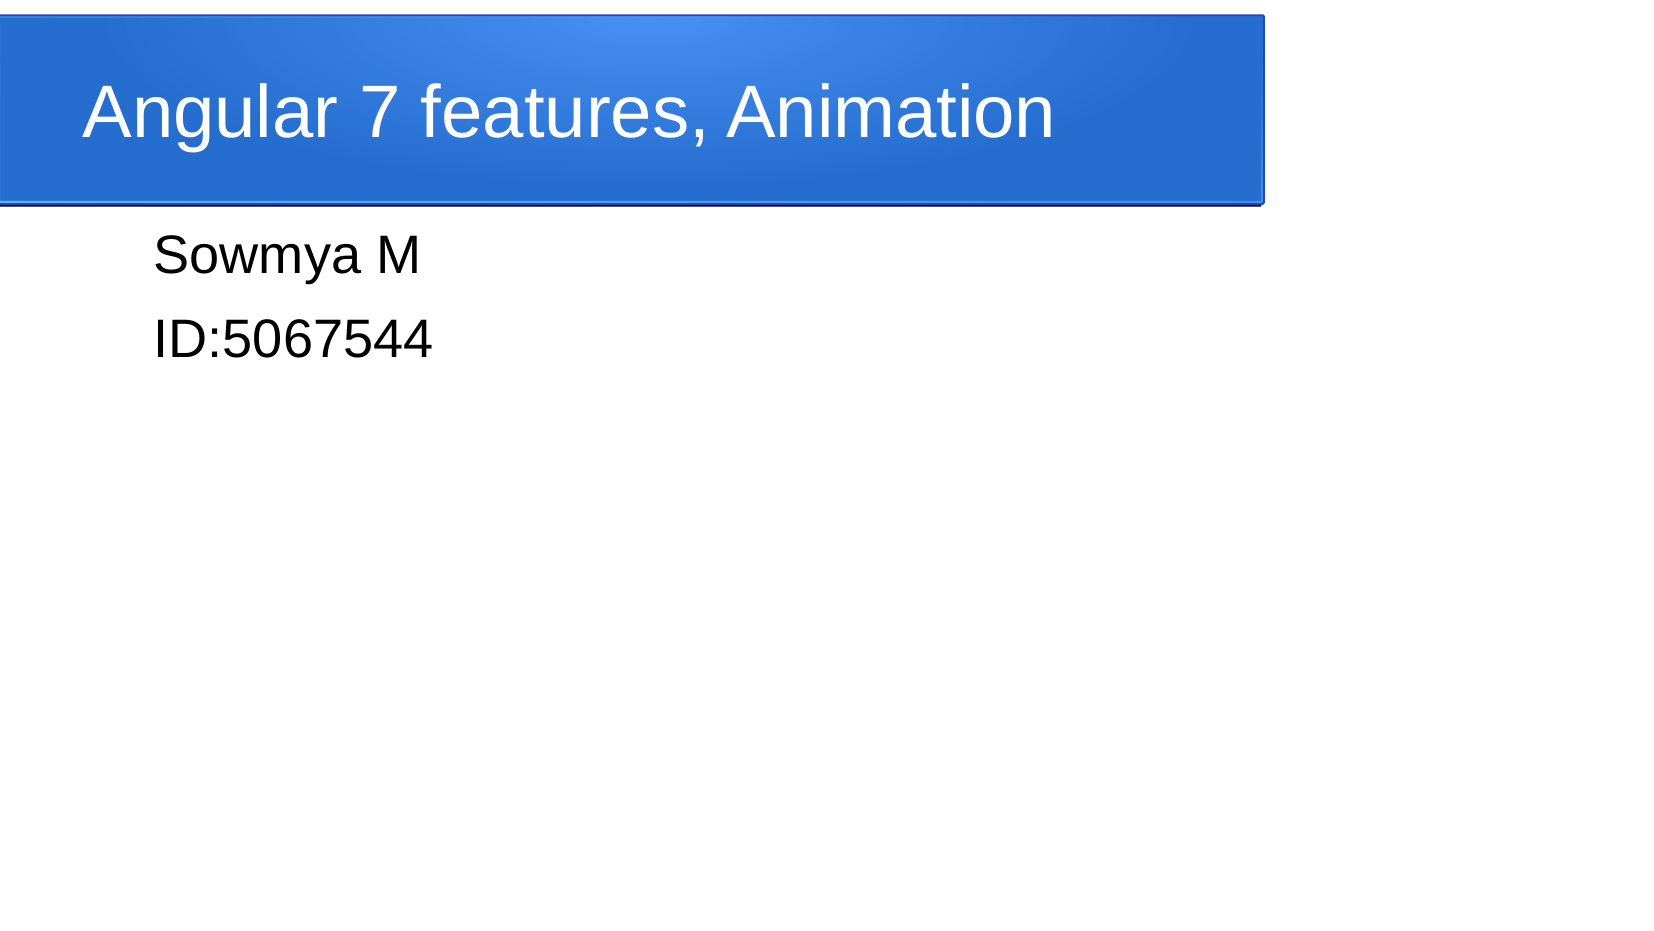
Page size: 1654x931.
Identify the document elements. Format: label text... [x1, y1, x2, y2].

list Sowmya M ID:5067544 [82, 224, 1571, 764]
title Angular 7 features, Animation [82, 35, 1235, 189]
